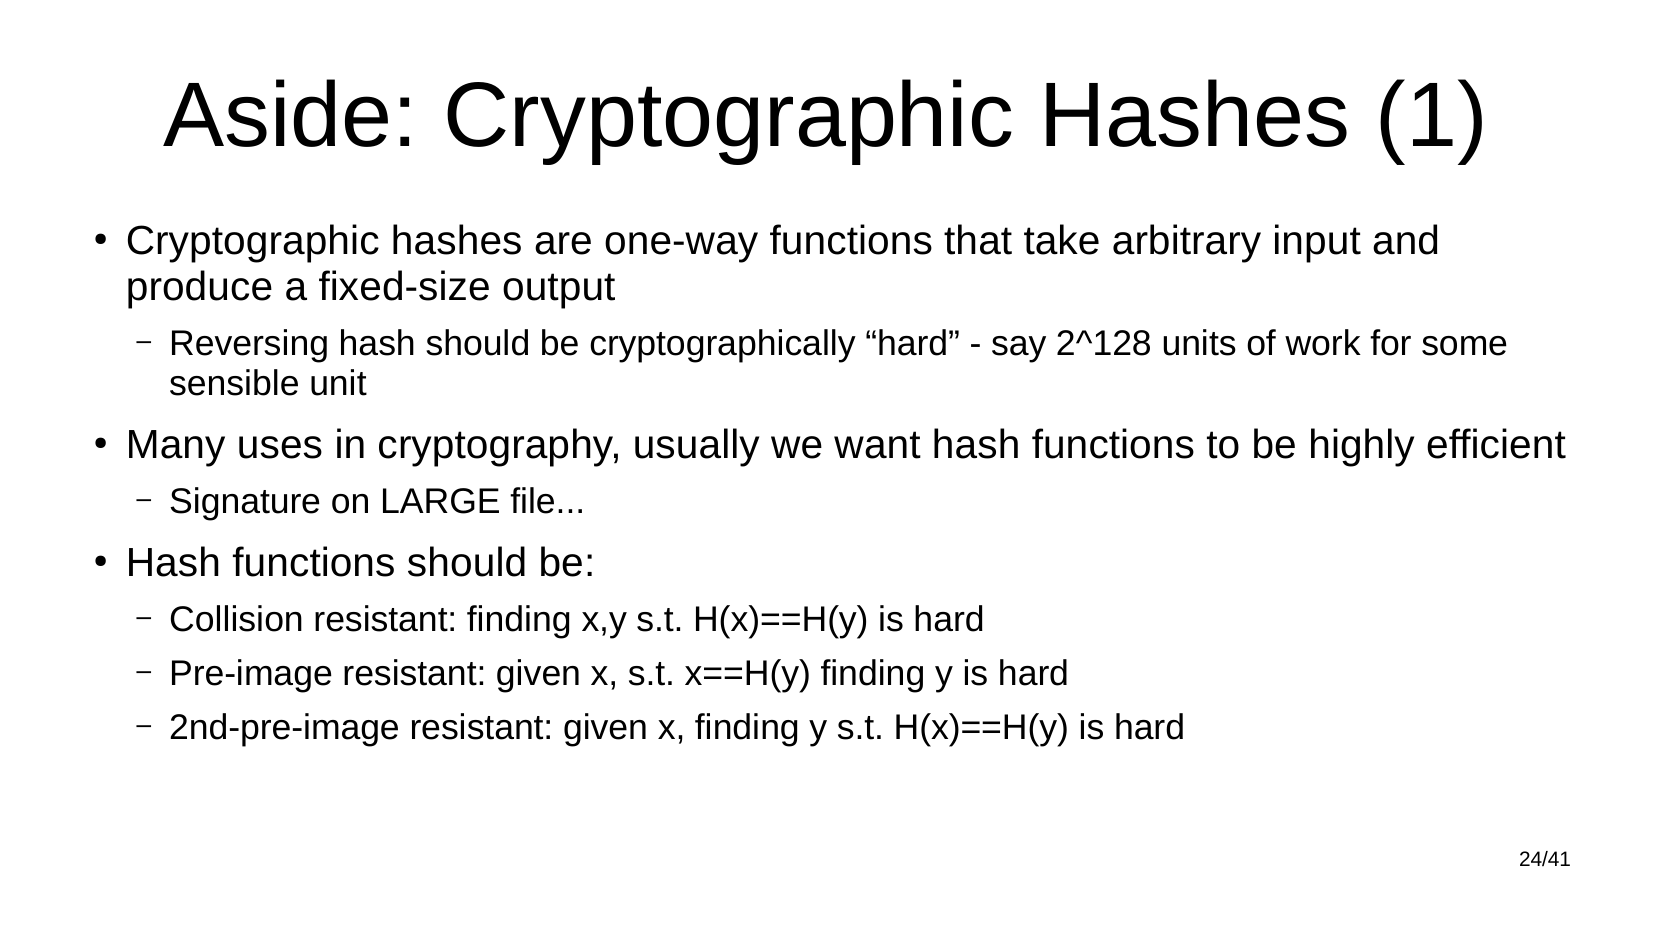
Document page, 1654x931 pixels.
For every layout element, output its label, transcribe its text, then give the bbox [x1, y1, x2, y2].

list Cryptographic hashes are one-way functions that take arbitrary input and produce a fixed-size output Reversing hash should be cryptographically “hard” - say 2^128 units of work for some sensible unit Many uses in cryptography, usually we want hash functions to be highly efficient Signature on LARGE file... Hash functions should be: Collision resistant: finding x,y s.t. H(x)==H(y) is hard Pre-image resistant: given x, s.t. x==H(y) finding y is hard 2nd-pre-image resistant: given x, finding y s.t. H(x)==H(y) is hard [82, 217, 1571, 758]
title Aside: Cryptographic Hashes (1) [82, 37, 1571, 193]
